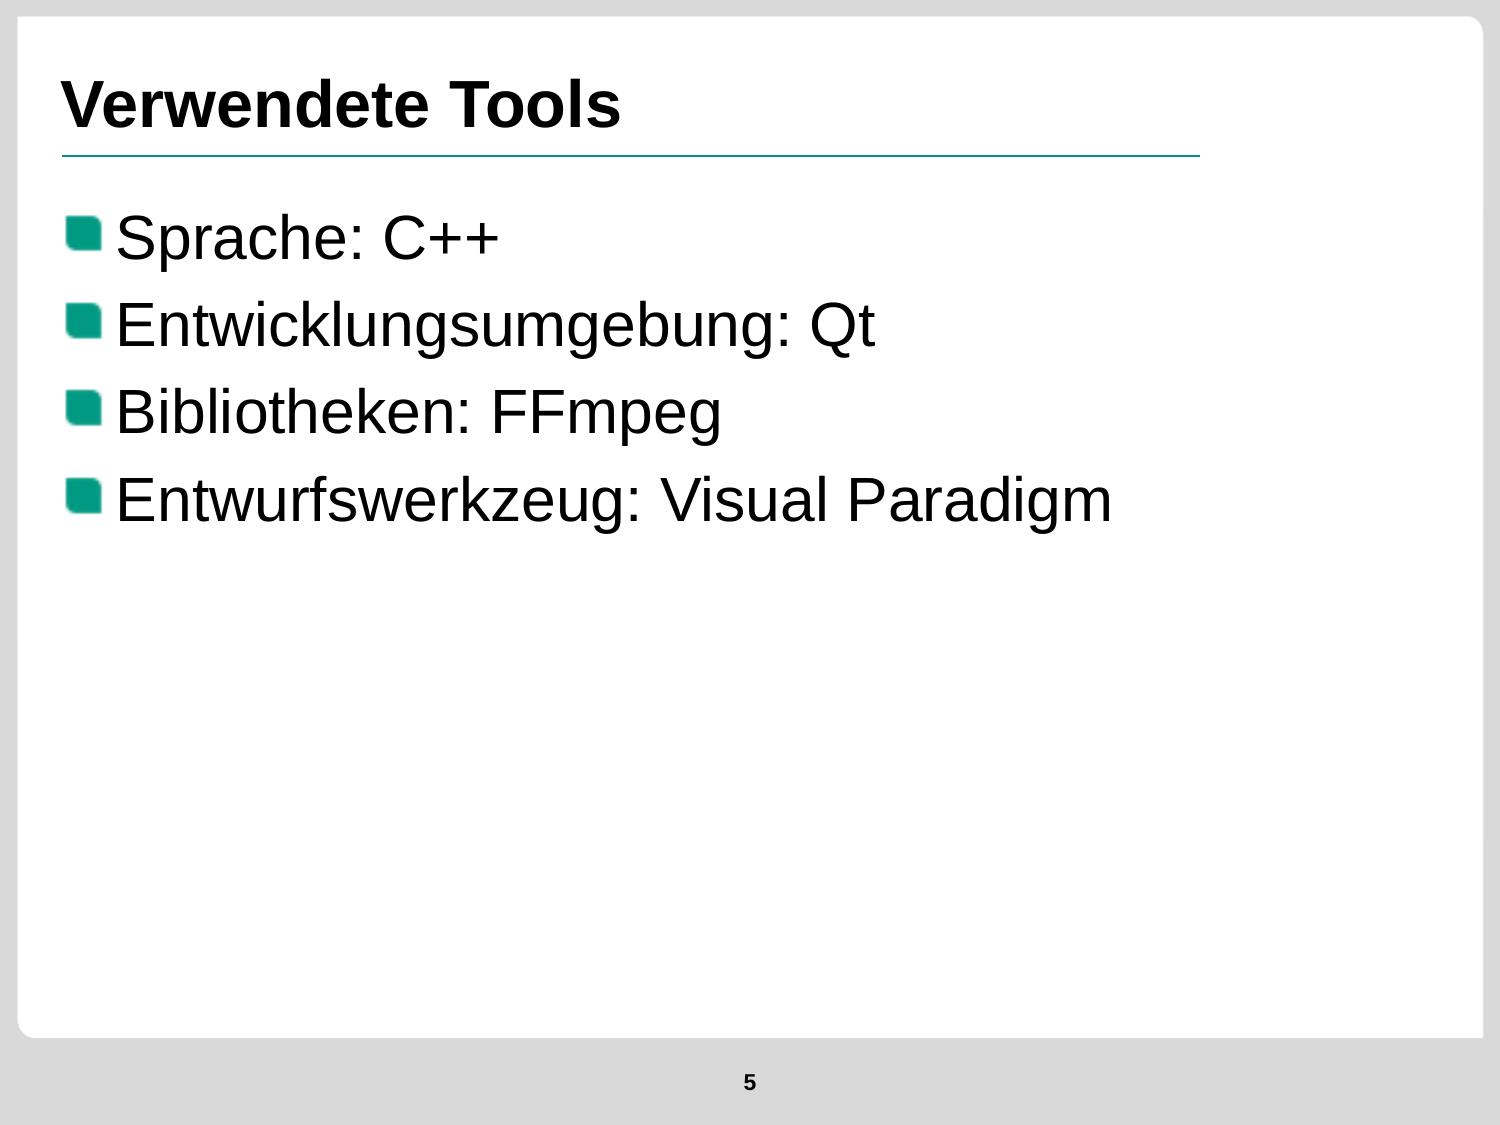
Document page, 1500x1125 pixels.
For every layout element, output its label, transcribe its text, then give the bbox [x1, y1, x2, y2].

title Verwendete Tools [60, 57, 1111, 150]
list Sprache: C++ Entwicklungsumgebung: Qt Bibliotheken: FFmpeg Entwurfswerkzeug: Visual Paradigm [64, 196, 1471, 1000]
picture [0, 0, 1500, 1125]
